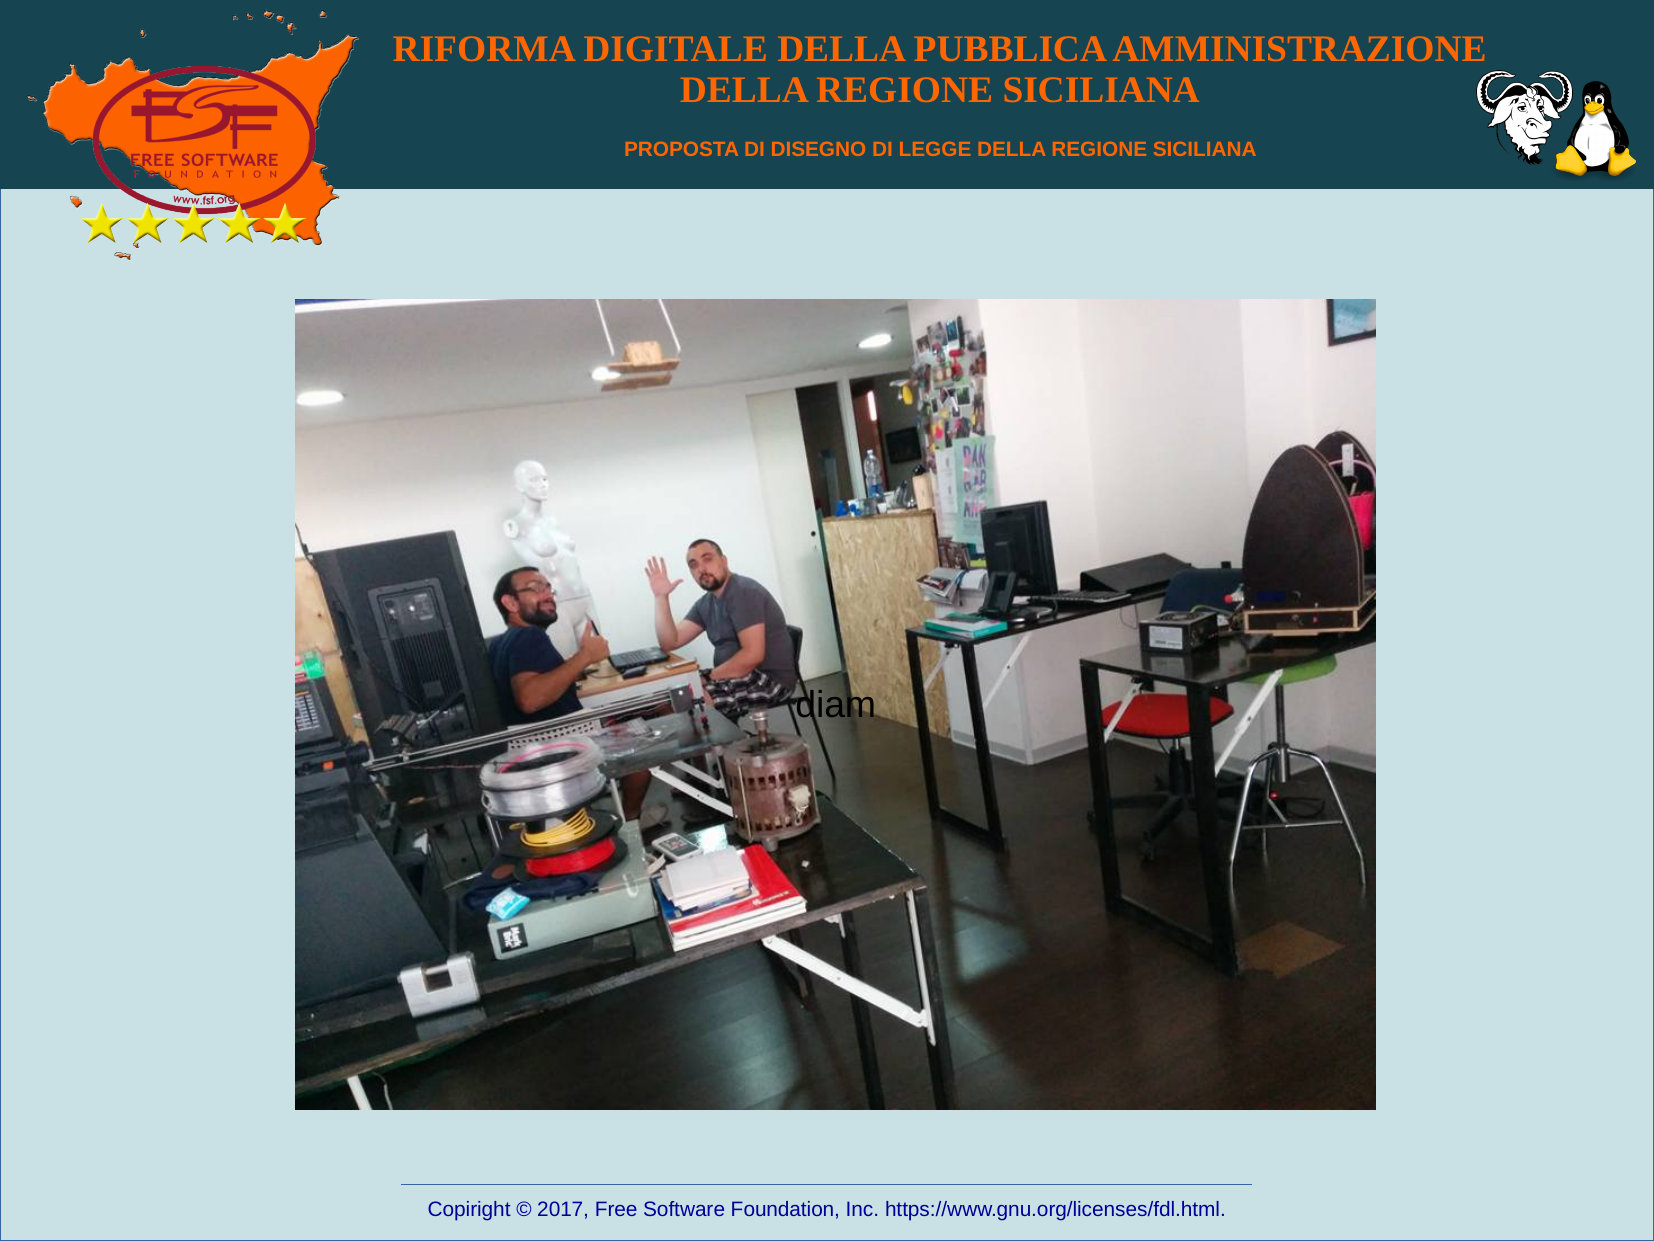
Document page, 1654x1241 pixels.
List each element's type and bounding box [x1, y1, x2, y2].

picture [1476, 70, 1636, 182]
picture [18, 0, 1376, 1110]
